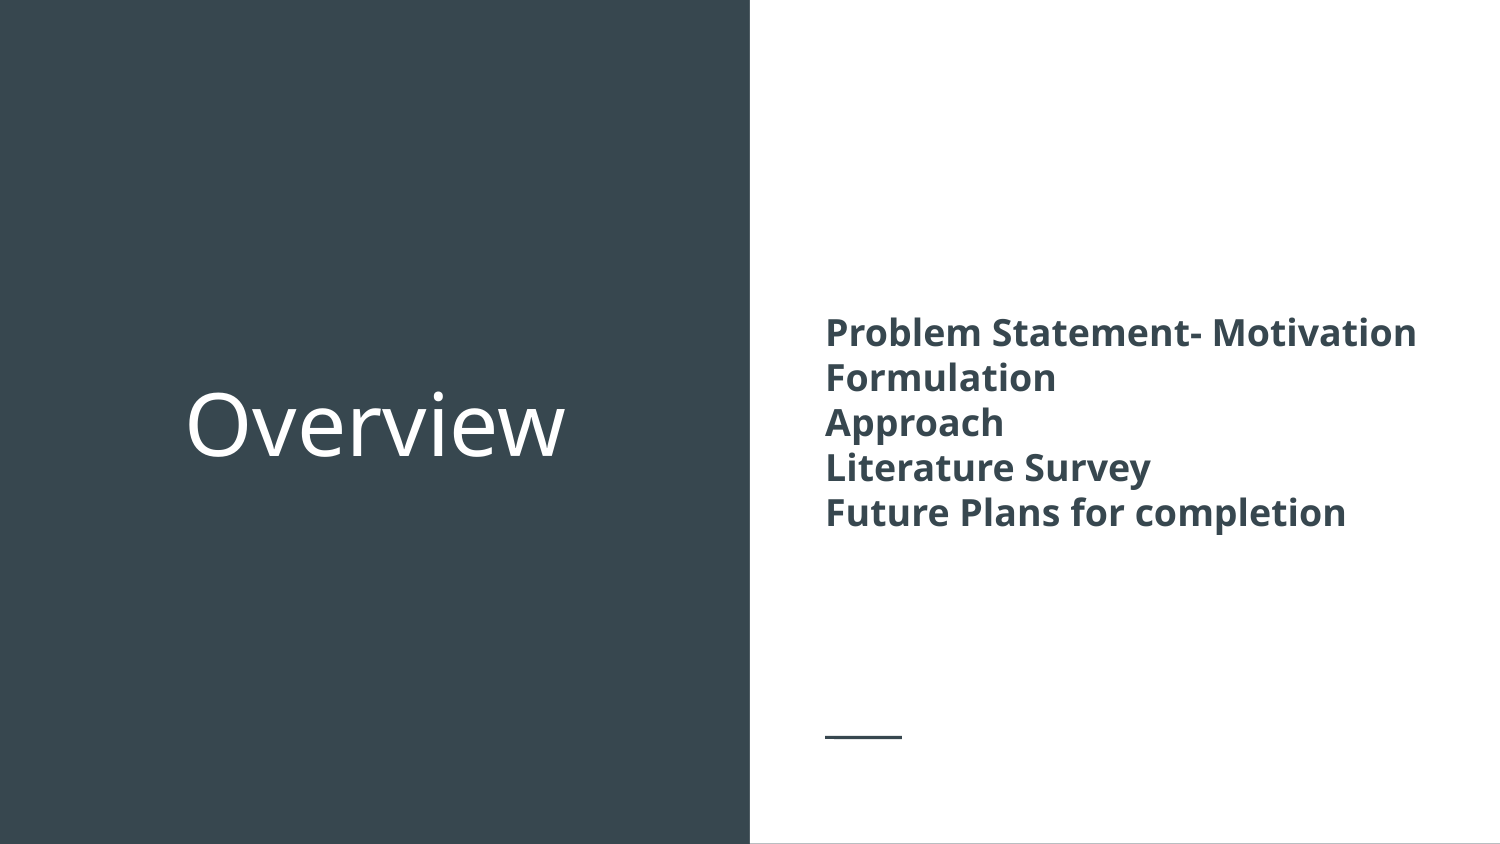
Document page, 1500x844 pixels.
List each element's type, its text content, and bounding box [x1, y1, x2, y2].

title Overview [43, 313, 708, 530]
list Problem Statement- Motivation Formulation Approach Literature Survey Future Plans for completion [810, 118, 1440, 725]
